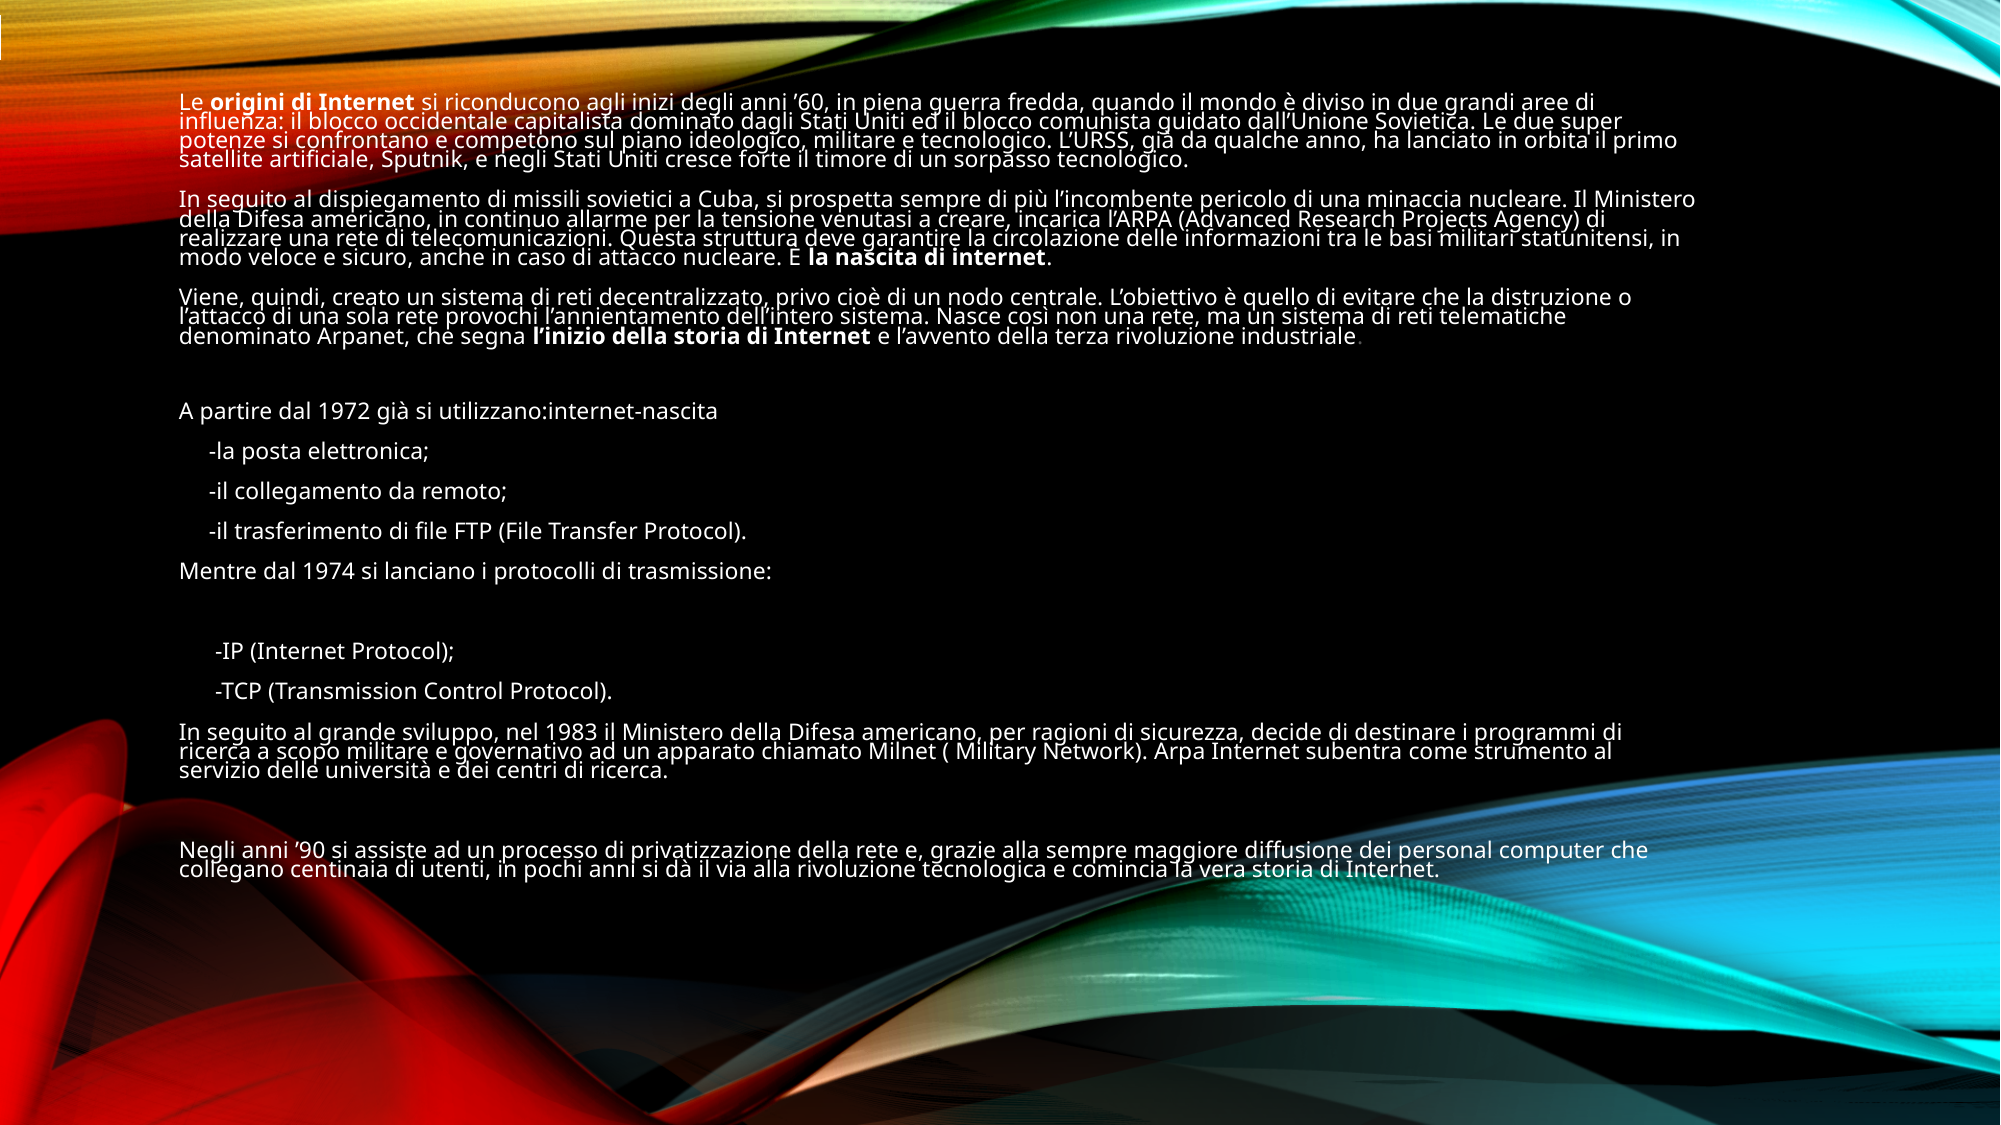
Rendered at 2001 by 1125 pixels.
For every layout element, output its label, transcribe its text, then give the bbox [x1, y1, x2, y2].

subtitle Le origini di Internet si riconducono agli inizi degli anni ’60, in piena guerra fredda, quando il mondo è diviso in due grandi aree di influenza: il blocco occidentale capitalista dominato dagli Stati Uniti ed il blocco comunista guidato dall’Unione Sovietica. Le due super potenze si confrontano e competono sul piano ideologico, militare e tecnologico. L’URSS, già da qualche anno, ha lanciato in orbita il primo satellite artificiale, Sputnik, e negli Stati Uniti cresce forte il timore di un sorpasso tecnologico. In seguito al dispiegamento di missili sovietici a Cuba, si prospetta sempre di più l’incombente pericolo di una minaccia nucleare. Il Ministero della Difesa americano, in continuo allarme per la tensione venutasi a creare, incarica l’ARPA (Advanced Research Projects Agency) di realizzare una rete di telecomunicazioni. Questa struttura deve garantire la circolazione delle informazioni tra le basi militari statunitensi, in modo veloce e sicuro, anche in caso di attacco nucleare. È la nascita di internet. Viene, quindi, creato un sistema di reti decentralizzato, privo cioè di un nodo centrale. L’obiettivo è quello di evitare che la distruzione o l’attacco di una sola rete provochi l’annientamento dell’intero sistema. Nasce così non una rete, ma un sistema di reti telematiche denominato Arpanet, che segna l’inizio della storia di Internet e l’avvento della terza rivoluzione industriale. A partire dal 1972 già si utilizzano:internet-nascita -la posta elettronica; -il collegamento da remoto; -il trasferimento di file FTP (File Transfer Protocol). Mentre dal 1974 si lanciano i protocolli di trasmissione: -IP (Internet Protocol); -TCP (Transmission Control Protocol). In seguito al grande sviluppo, nel 1983 il Ministero della Difesa americano, per ragioni di sicurezza, decide di destinare i programmi di ricerca a scopo militare e governativo ad un apparato chiamato Milnet ( Military Network). Arpa Internet subentra come strumento al servizio delle università e dei centri di ricerca. Negli anni ’90 si assiste ad un processo di privatizzazione della rete e, grazie alla sempre maggiore diffusione dei personal computer che collegano centinaia di utenti, in pochi anni si dà il via alla rivoluzione tecnologica e comincia la vera storia di Internet. [164, 87, 1715, 1041]
